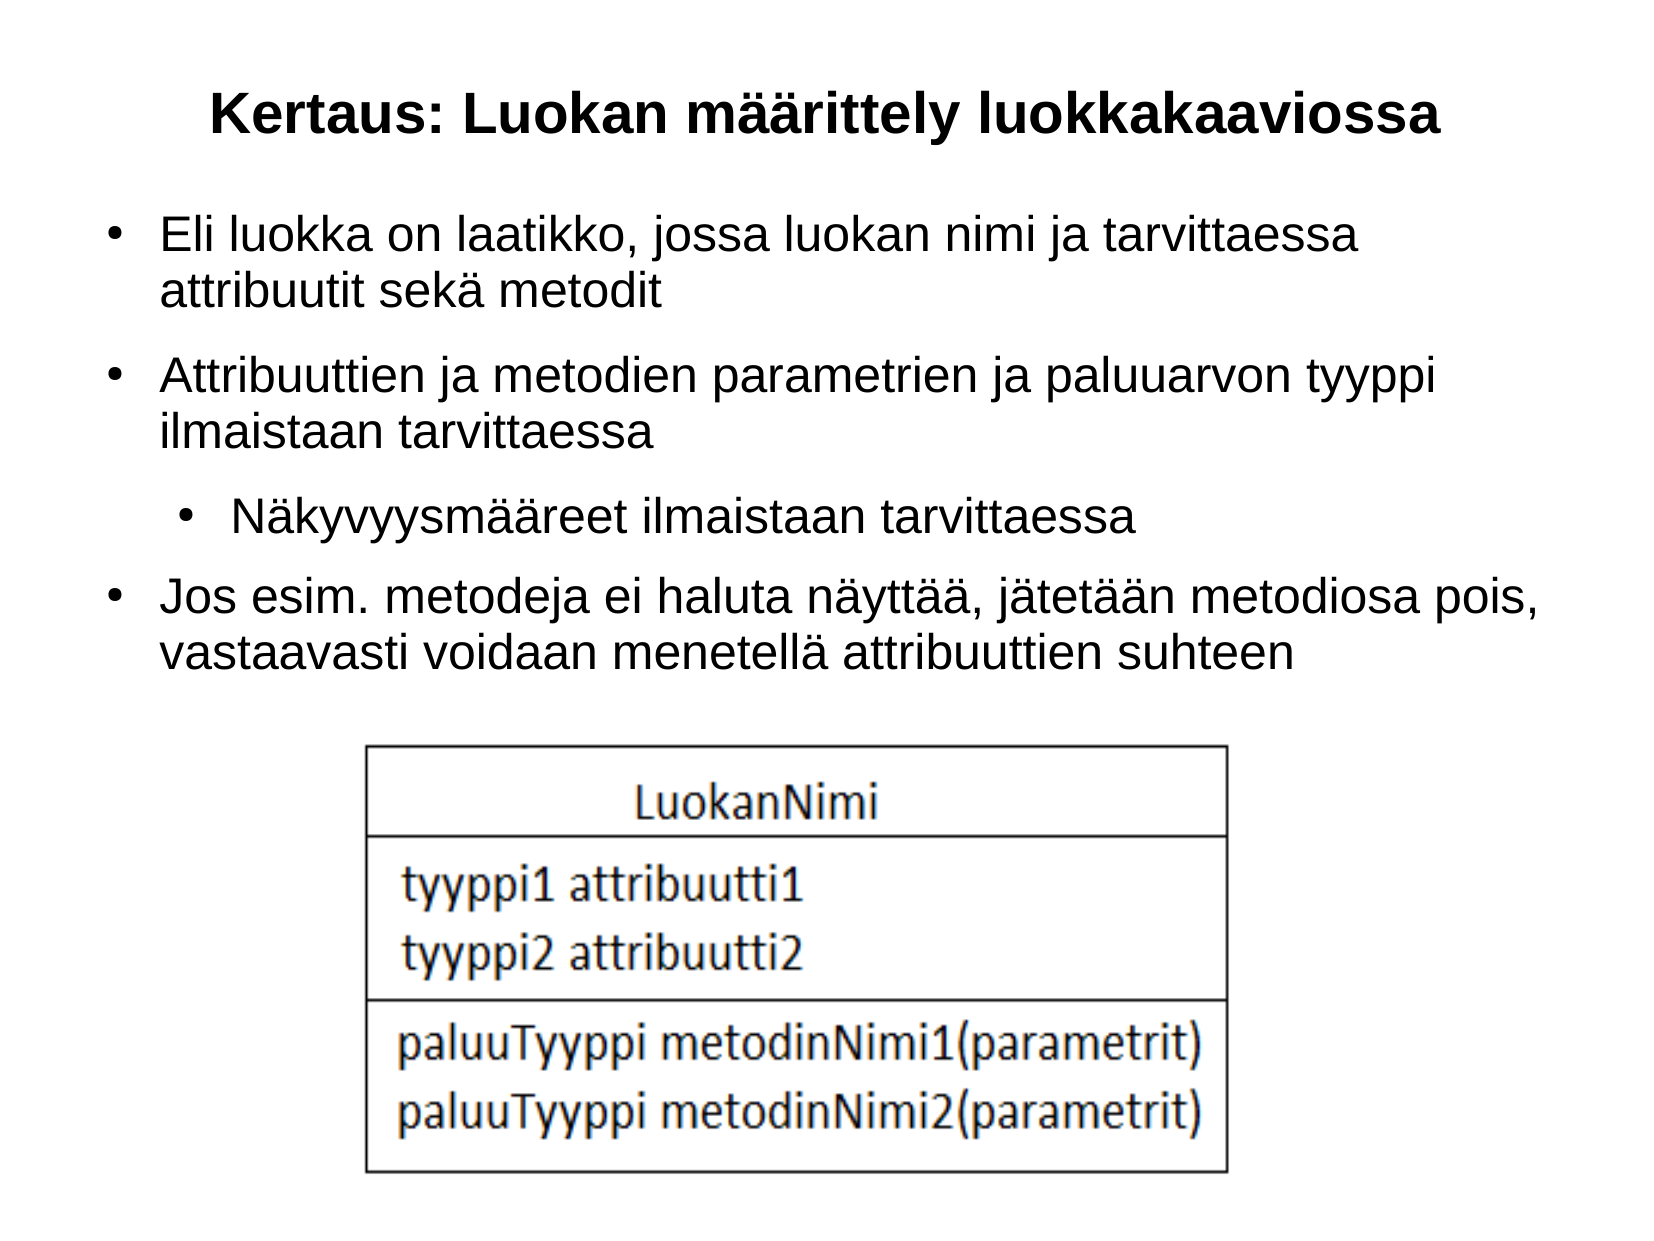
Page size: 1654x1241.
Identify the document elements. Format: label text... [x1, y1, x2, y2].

title Kertaus: Luokan määrittely luokkakaaviossa [82, 50, 1595, 154]
picture [354, 738, 1241, 1182]
list Eli luokka on laatikko, jossa luokan nimi ja tarvittaessa attribuutit sekä metodit Attribuuttien ja metodien parametrien ja paluuarvon tyyppi ilmaistaan tarvittaessa Näkyvyysmääreet ilmaistaan tarvittaessa Jos esim. metodeja ei haluta näyttää, jätetään metodiosa pois, vastaavasti voidaan menetellä attribuuttien suhteen [88, 206, 1571, 680]
